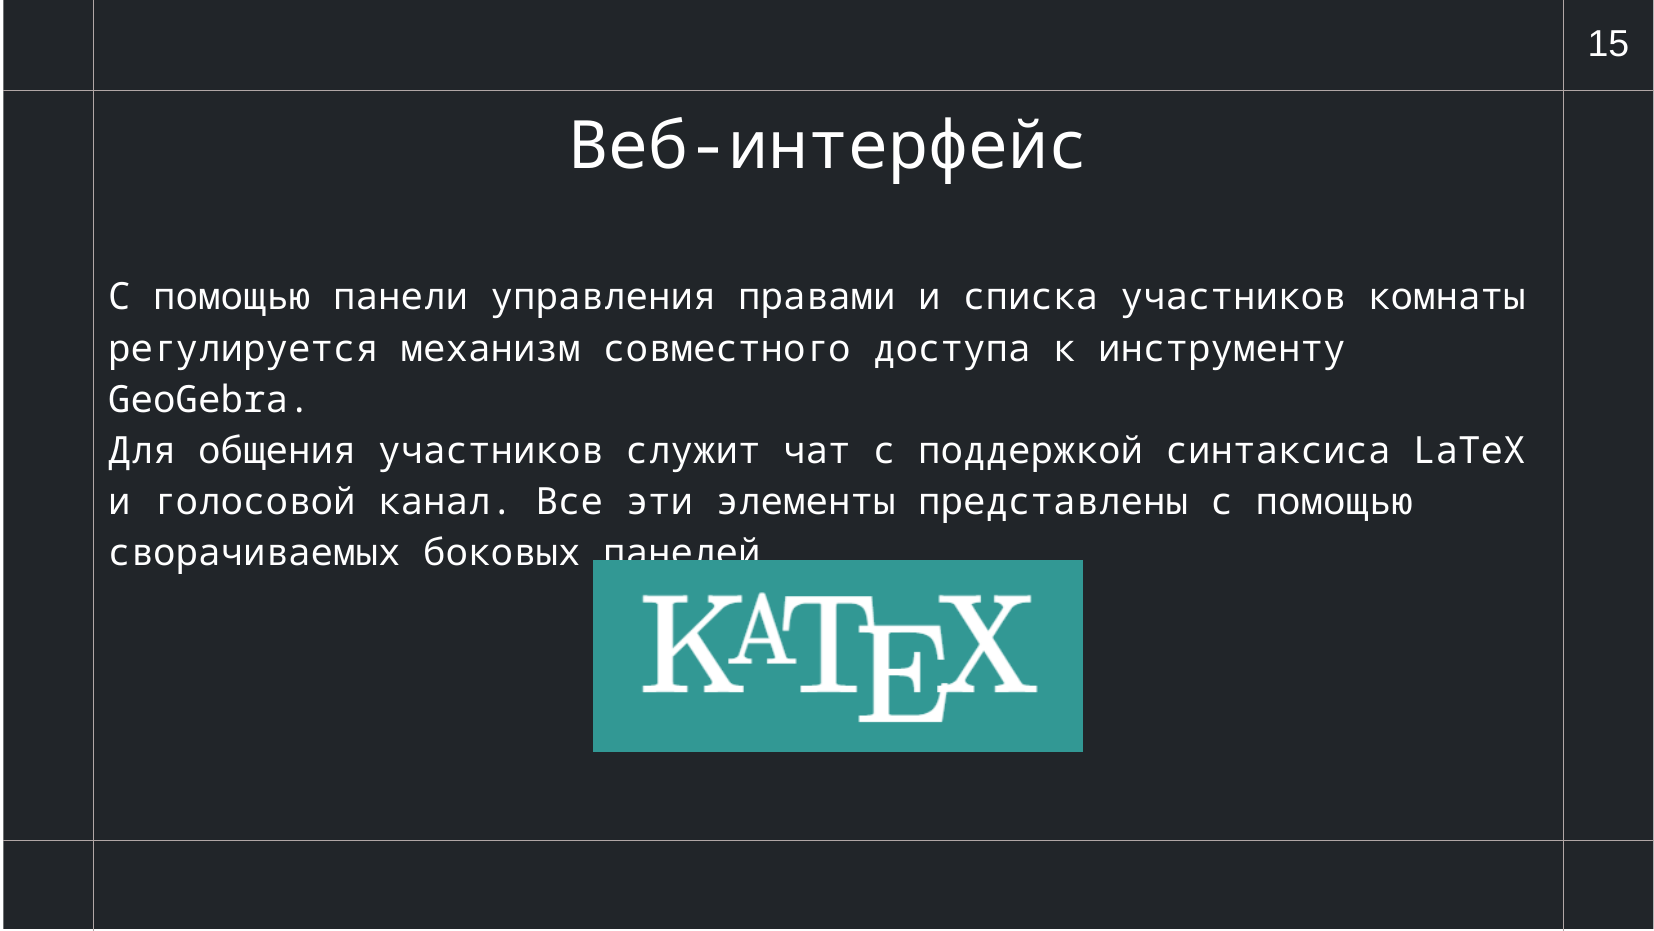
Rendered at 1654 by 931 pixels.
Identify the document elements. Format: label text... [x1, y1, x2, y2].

picture [593, 560, 1083, 752]
text_box С помощью панели управления правами и списка участников комнаты регулируется механизм совместного доступа к инструменту GeoGebra. Для общения участников служит чат с поддержкой синтаксиса LaTeX и голосовой канал. Все эти элементы представлены с помощью сворачиваемых боковых панелей. [93, 262, 1564, 496]
text_box Веб-интерфейс [93, 90, 1564, 183]
text_box <номер> [1517, 15, 1654, 86]
